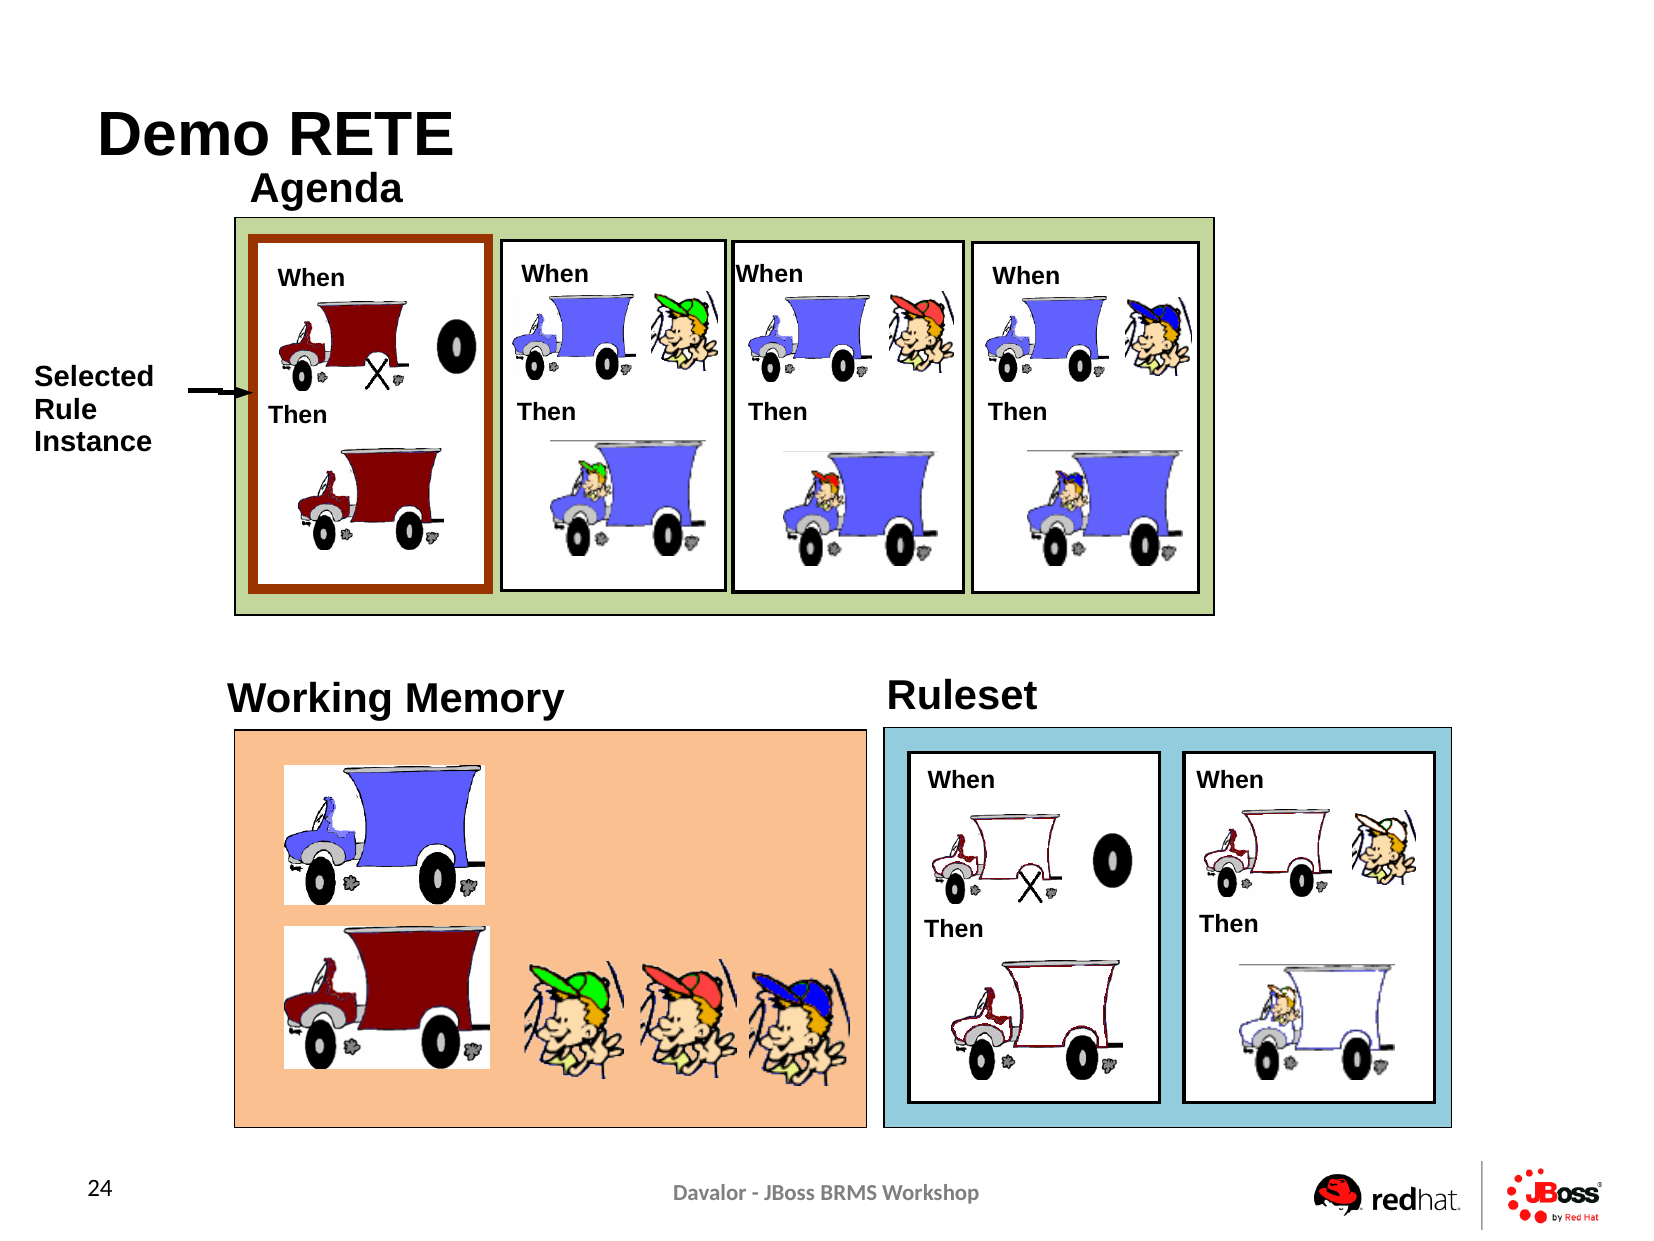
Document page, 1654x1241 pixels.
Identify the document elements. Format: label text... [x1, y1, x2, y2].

picture [1239, 964, 1395, 1080]
picture [512, 294, 636, 380]
text_box Then [253, 393, 391, 439]
text_box Selected Rule Instance [13, 347, 212, 472]
picture [284, 926, 490, 1069]
picture [523, 961, 624, 1079]
text_box Working Memory [212, 668, 713, 734]
picture [298, 448, 444, 550]
picture [951, 960, 1123, 1080]
text_box Then [909, 907, 1047, 953]
picture [284, 765, 485, 905]
text_box Then [972, 390, 1086, 436]
picture [748, 295, 872, 382]
picture [888, 291, 954, 373]
picture [985, 296, 1109, 382]
text_box [884, 728, 1452, 1128]
text_box Then [1184, 902, 1322, 948]
text_box Agenda [234, 157, 463, 223]
picture [932, 814, 1062, 904]
text_box Ruleset [871, 665, 1260, 731]
picture [783, 450, 938, 566]
picture [279, 301, 409, 391]
text_box When [977, 254, 1091, 300]
picture [749, 967, 850, 1086]
text_box Then [501, 390, 614, 436]
picture [1125, 296, 1192, 376]
picture [1204, 809, 1332, 897]
text_box [235, 730, 866, 1128]
picture [650, 291, 718, 371]
title Demo RETE [82, 95, 1571, 226]
text_box Then [733, 390, 849, 436]
picture [1314, 1161, 1602, 1230]
text_box When [506, 252, 619, 298]
picture [1352, 810, 1416, 885]
picture [435, 316, 478, 376]
picture [1091, 830, 1134, 890]
picture [1027, 450, 1183, 566]
text_box When [720, 252, 850, 298]
text_box When [912, 758, 1051, 804]
picture [550, 440, 706, 556]
text_box [235, 218, 1214, 615]
text_box When [1181, 758, 1319, 804]
picture [639, 959, 737, 1078]
text_box When [262, 256, 376, 302]
